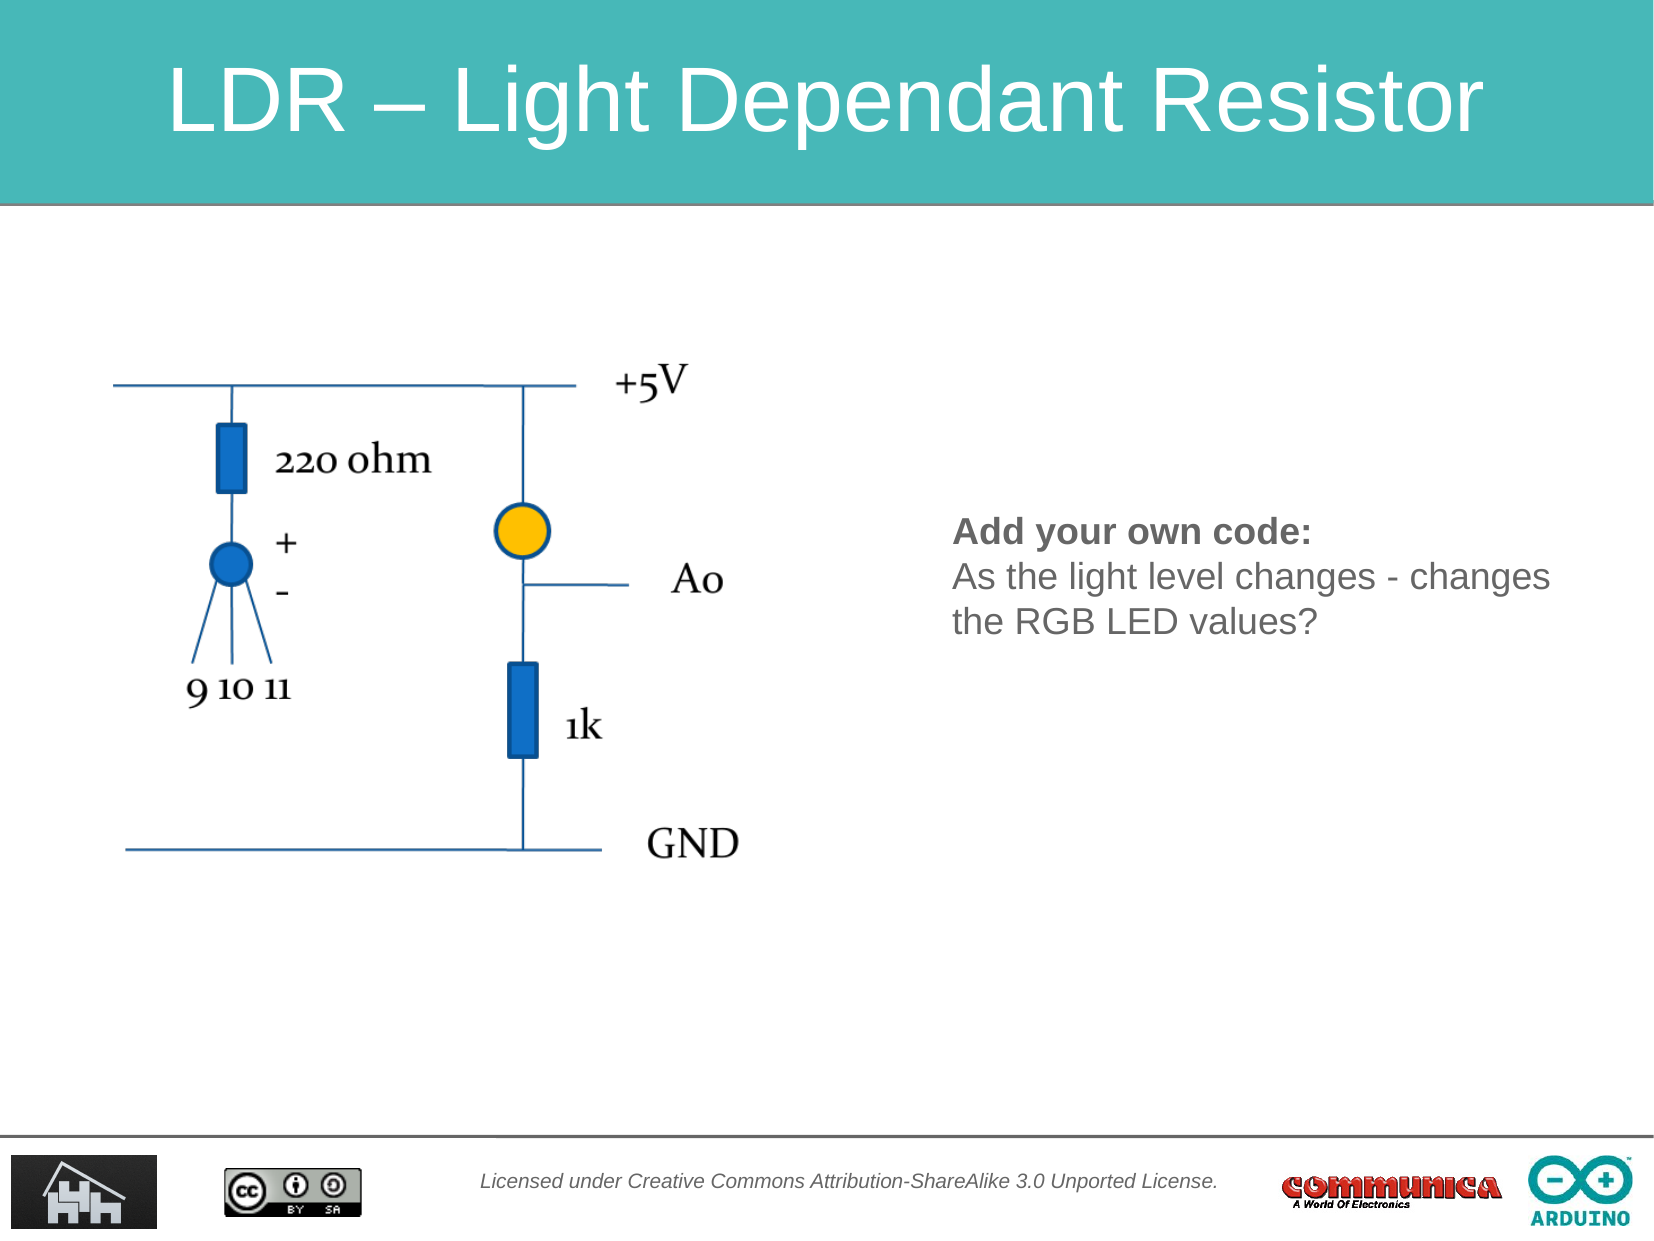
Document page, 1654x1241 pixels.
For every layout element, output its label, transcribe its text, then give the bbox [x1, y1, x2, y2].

picture [224, 1168, 362, 1217]
title LDR – Light Dependant Resistor [0, 0, 1654, 204]
picture [1264, 1144, 1654, 1241]
text_box Add your own code: As the light level changes - changes the RGB LED values? [937, 492, 1627, 774]
picture [11, 1155, 157, 1229]
picture [112, 339, 768, 879]
